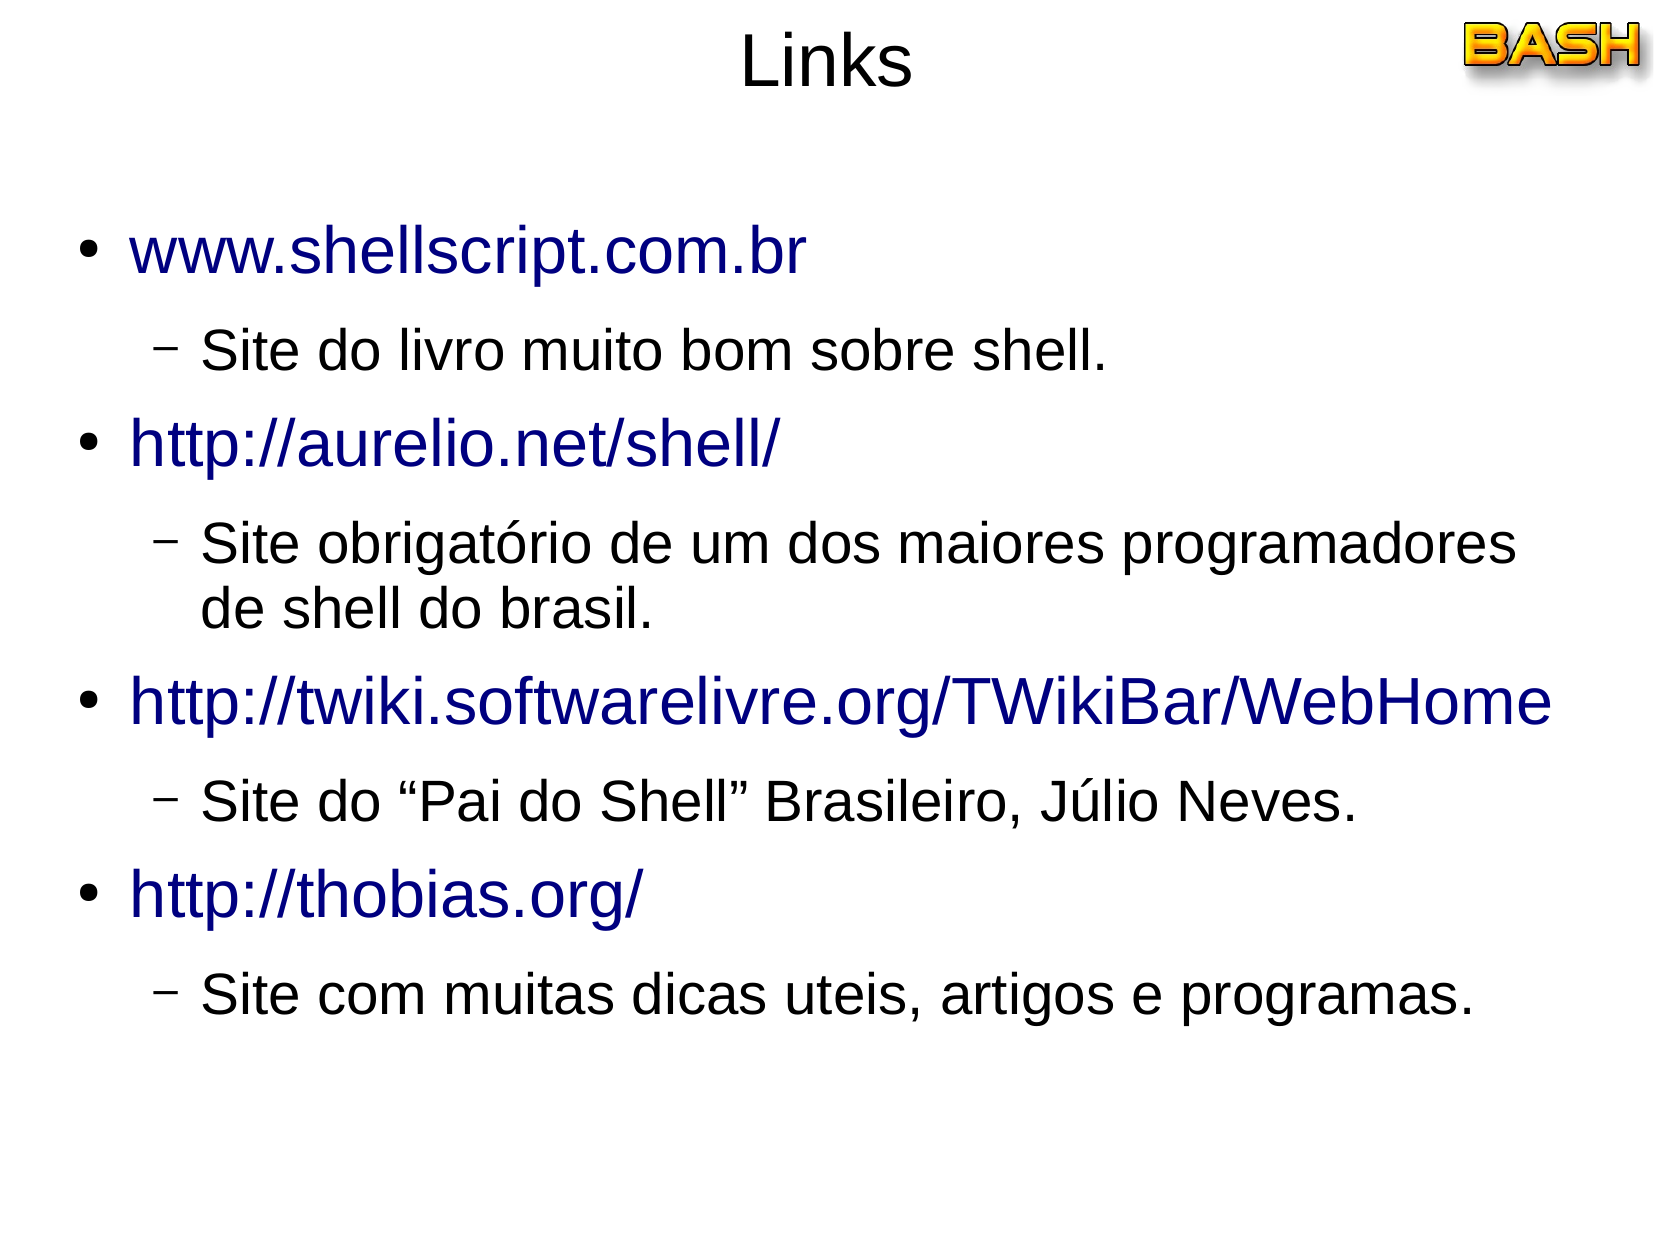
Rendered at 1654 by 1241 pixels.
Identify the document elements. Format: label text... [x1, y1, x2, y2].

title Links [82, 18, 1571, 103]
picture [1450, 0, 1654, 96]
list www.shellscript.com.br Site do livro muito bom sobre shell. http://aurelio.net/shell/ Site obrigatório de um dos maiores programadores de shell do brasil. http://twiki.softwarelivre.org/TWikiBar/WebHome Site do “Pai do Shell” Brasileiro, Júlio Neves. http://thobias.org/ Site com muitas dicas uteis, artigos e programas. [59, 213, 1571, 1027]
